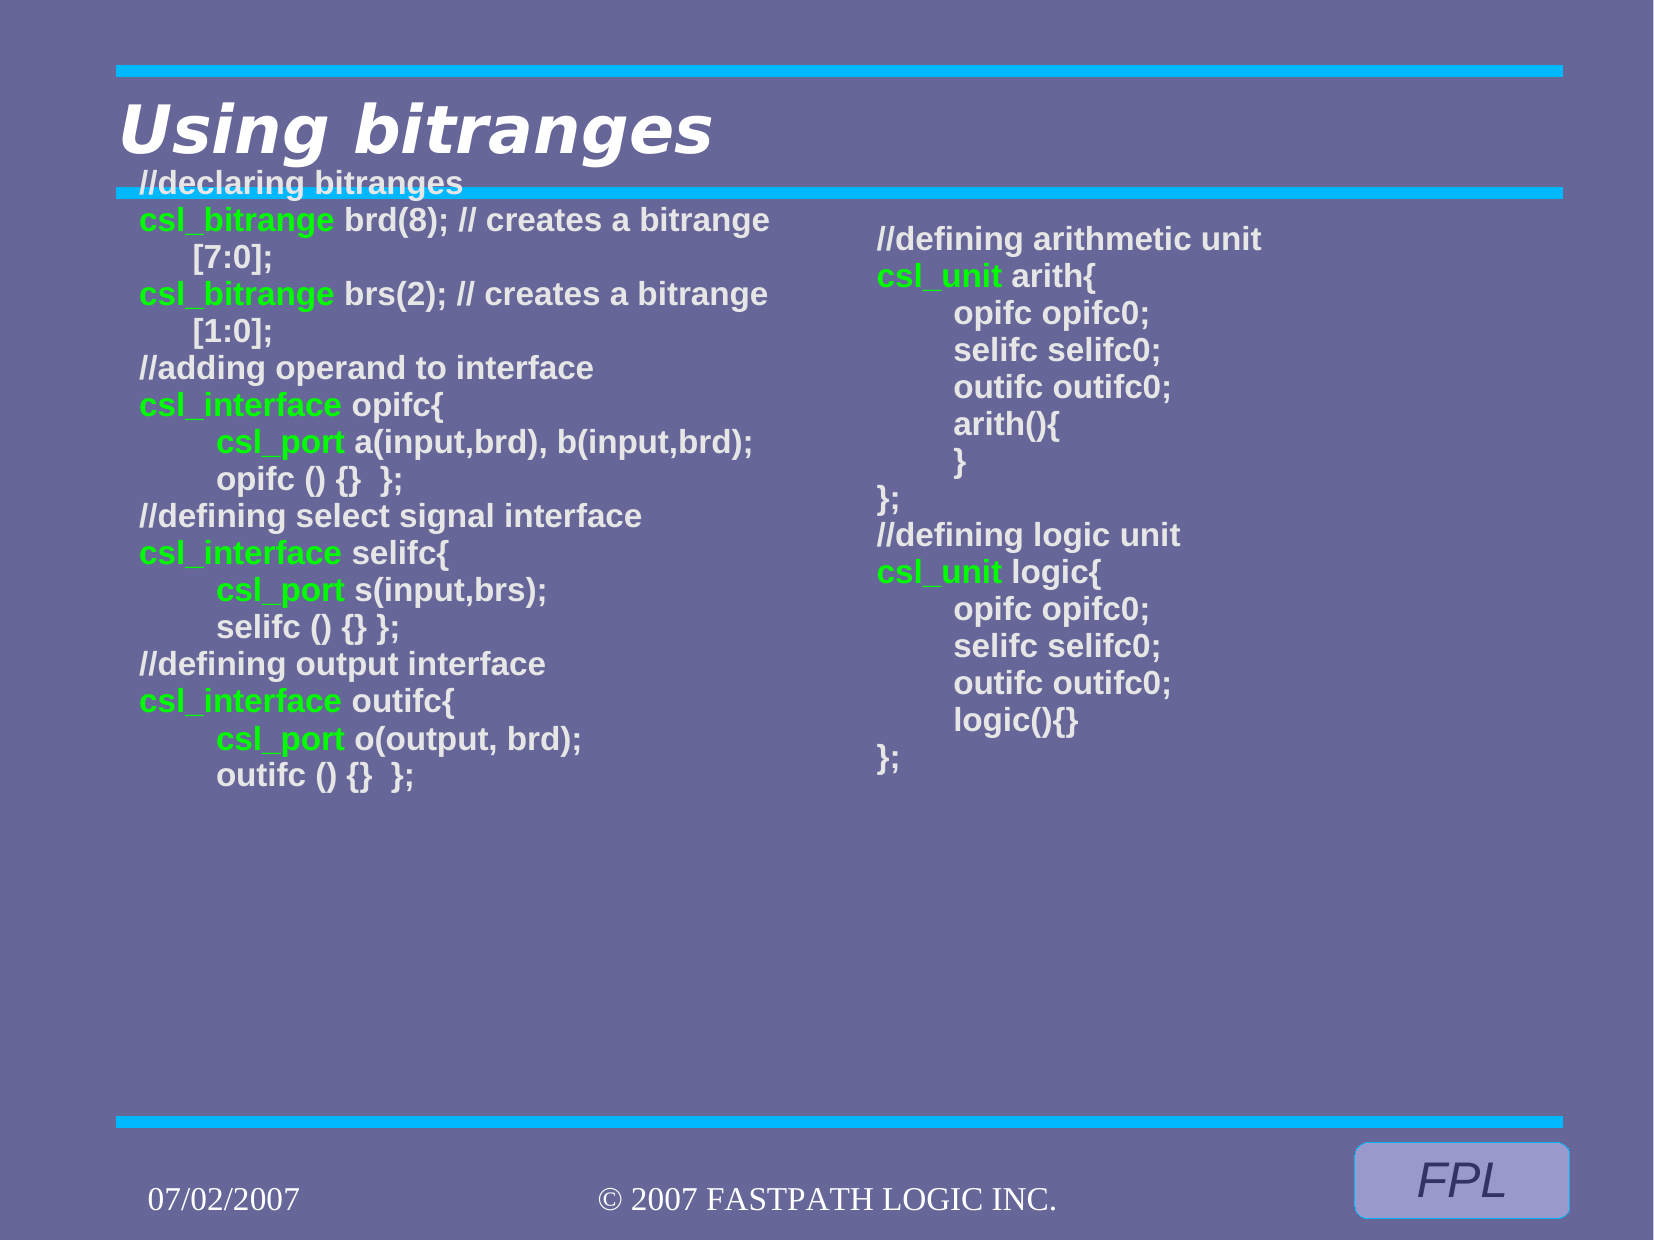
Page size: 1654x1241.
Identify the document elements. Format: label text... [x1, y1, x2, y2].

list //defining arithmetic unit csl_unit arith{ opifc opifc0; selifc selifc0; outifc outifc0; arith(){ } }; //defining logic unit csl_unit logic{ opifc opifc0; selifc selifc0; outifc outifc0; logic(){} }; [858, 220, 1562, 1133]
list //declaring bitranges csl_bitrange brd(8); // creates a bitrange [7:0]; csl_bitrange brs(2); // creates a bitrange [1:0]; //adding operand to interface csl_interface opifc{ csl_port a(input,brd), b(input,brd); opifc () {} }; //defining select signal interface csl_interface selifc{ csl_port s(input,brs); selifc () {} }; //defining output interface csl_interface outifc{ csl_port o(output, brd); outifc () {} }; [121, 16, 824, 1173]
title Using bitranges [824, 41, 1531, 219]
